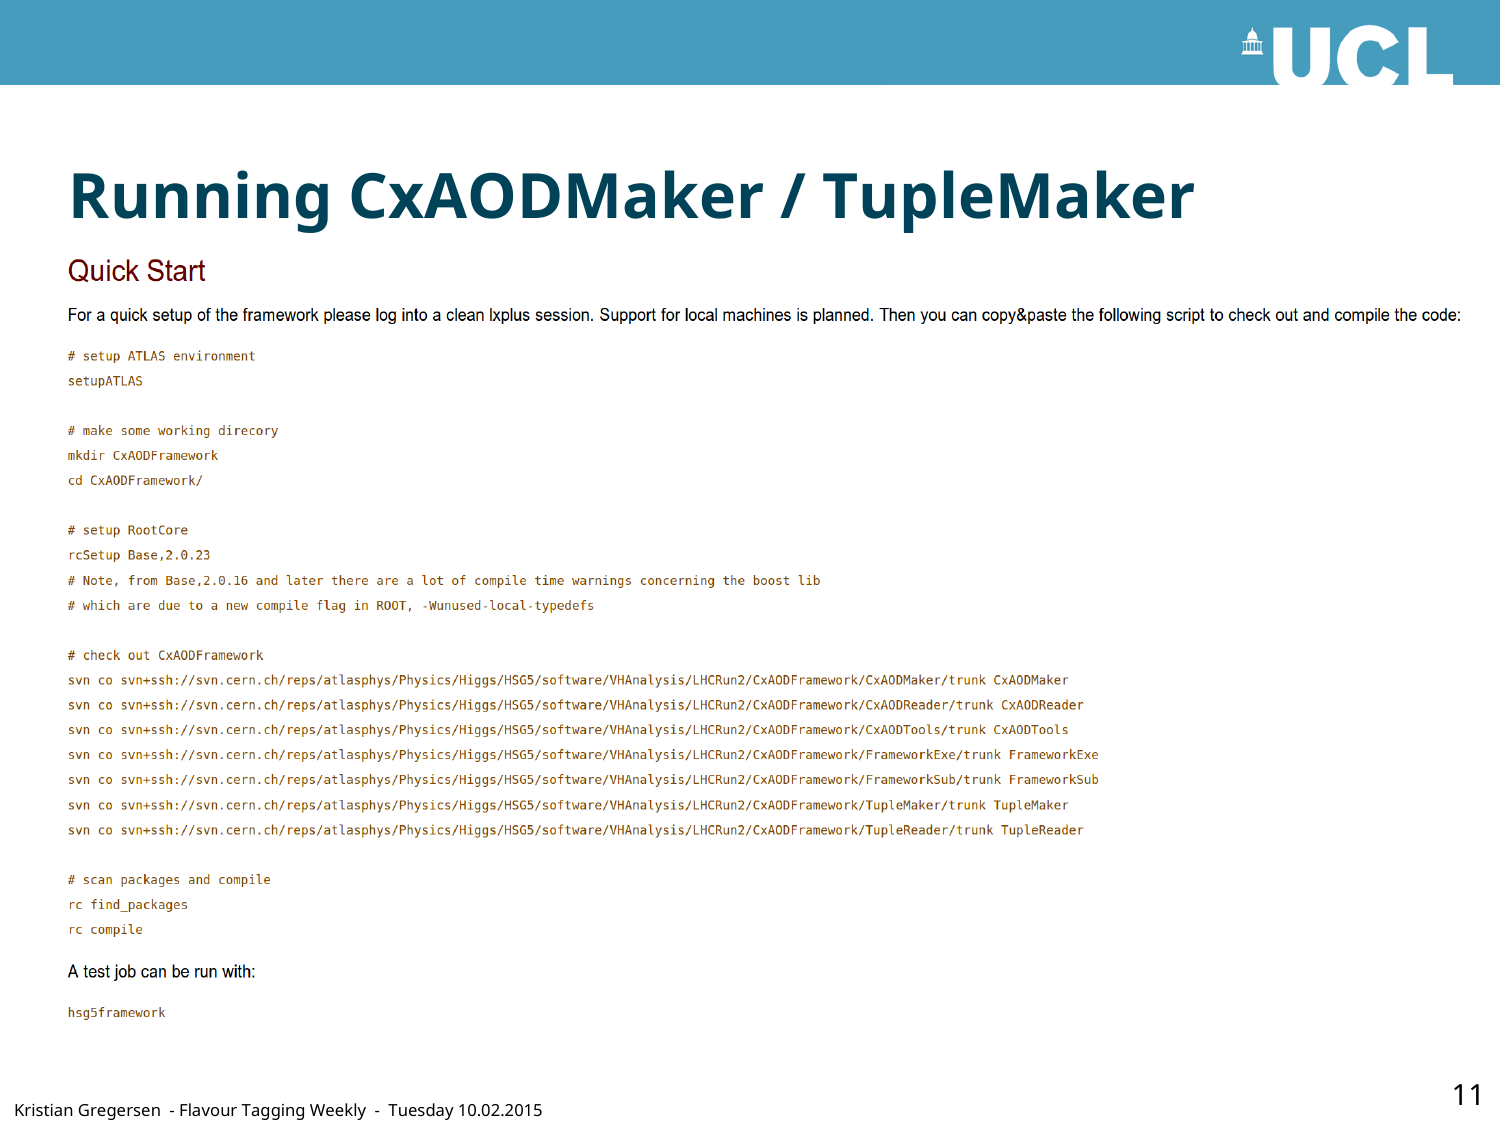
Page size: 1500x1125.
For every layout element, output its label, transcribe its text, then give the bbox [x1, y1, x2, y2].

picture [0, 0, 1500, 85]
title Running CxAODMaker / TupleMaker [54, 148, 1447, 378]
picture [55, 245, 1500, 1036]
